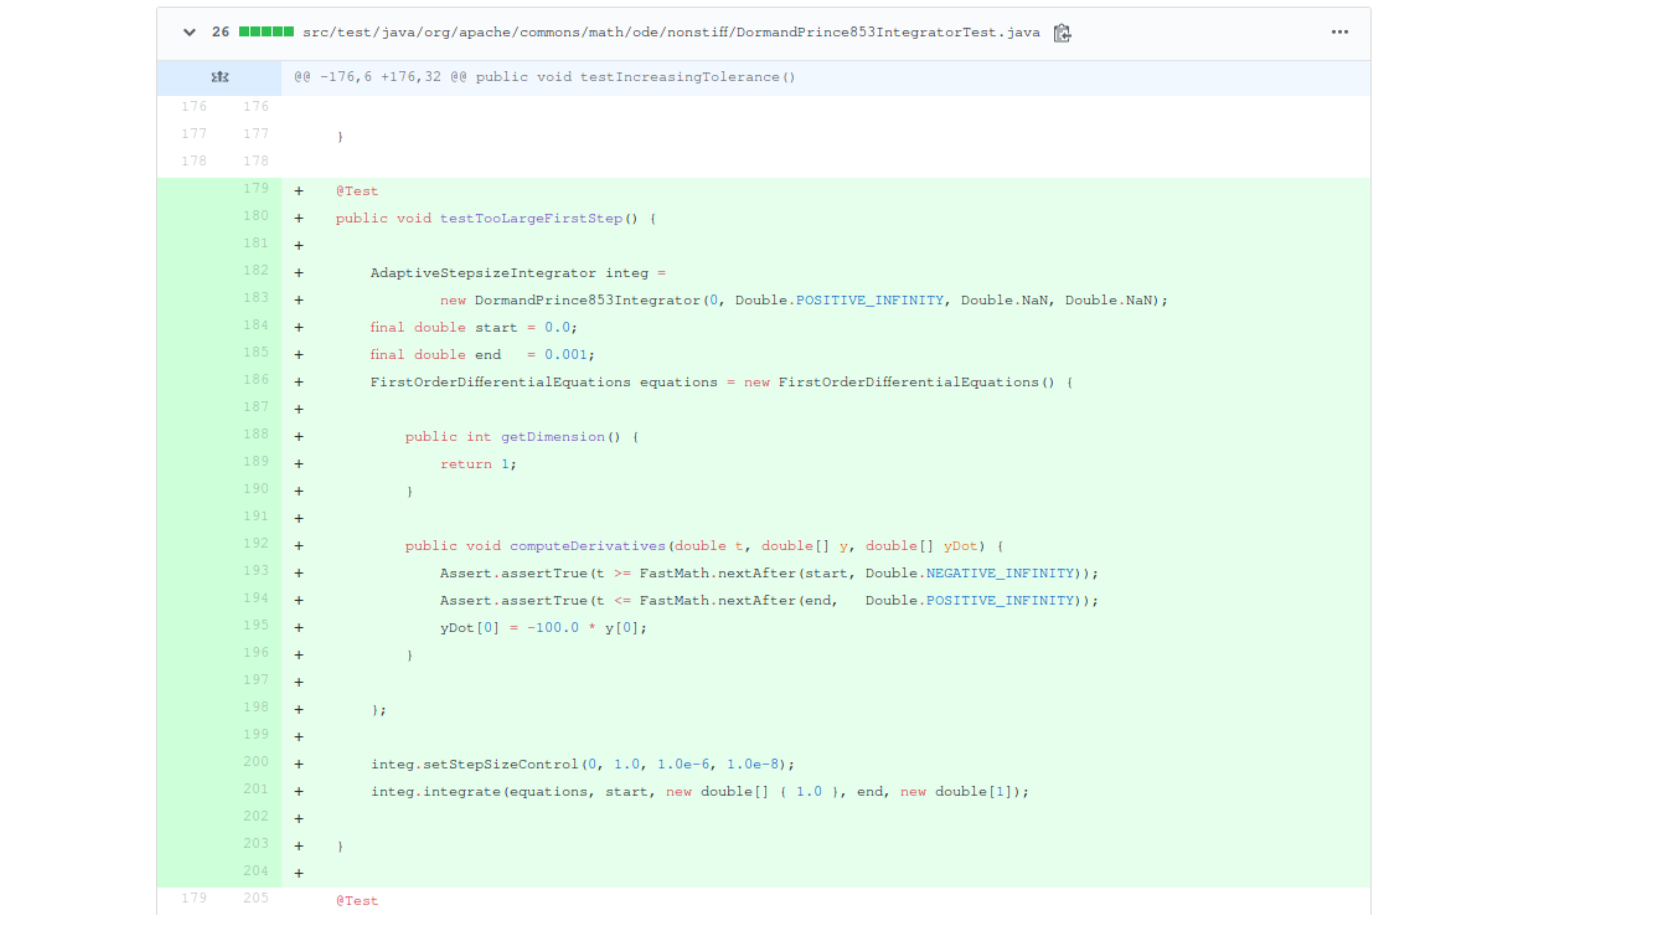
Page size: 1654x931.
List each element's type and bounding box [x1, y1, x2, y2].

picture [150, 3, 1378, 916]
